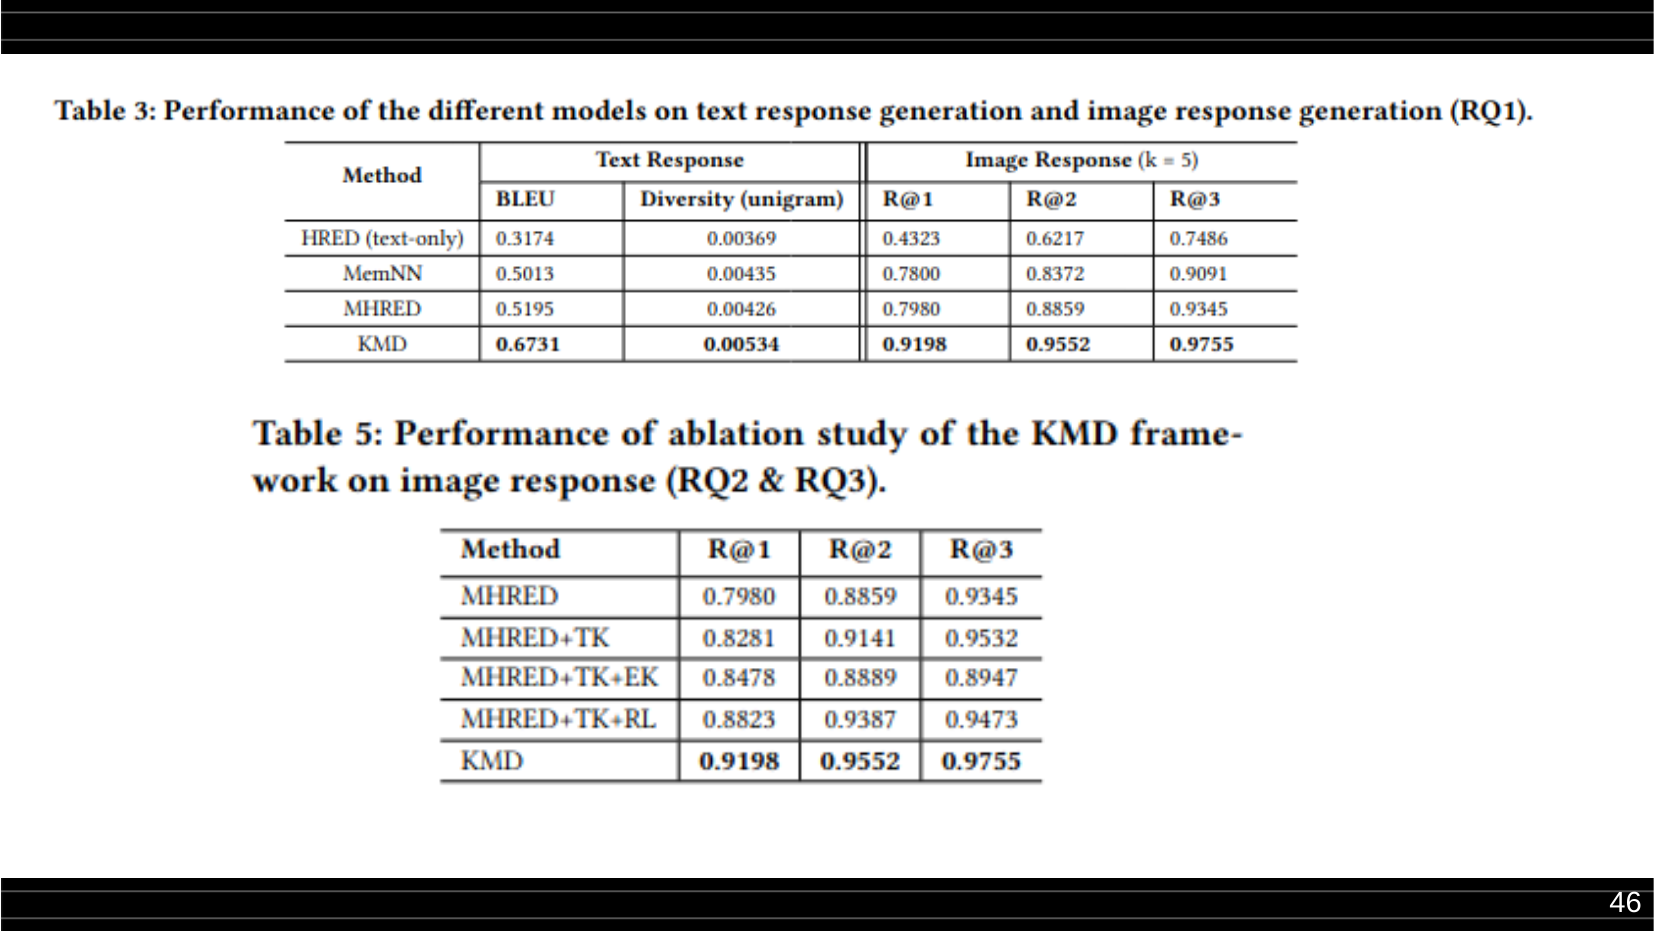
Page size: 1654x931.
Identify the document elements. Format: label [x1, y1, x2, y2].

picture [210, 389, 1293, 796]
picture [30, 79, 1555, 376]
picture [1, 878, 1654, 931]
picture [1, 0, 1654, 54]
